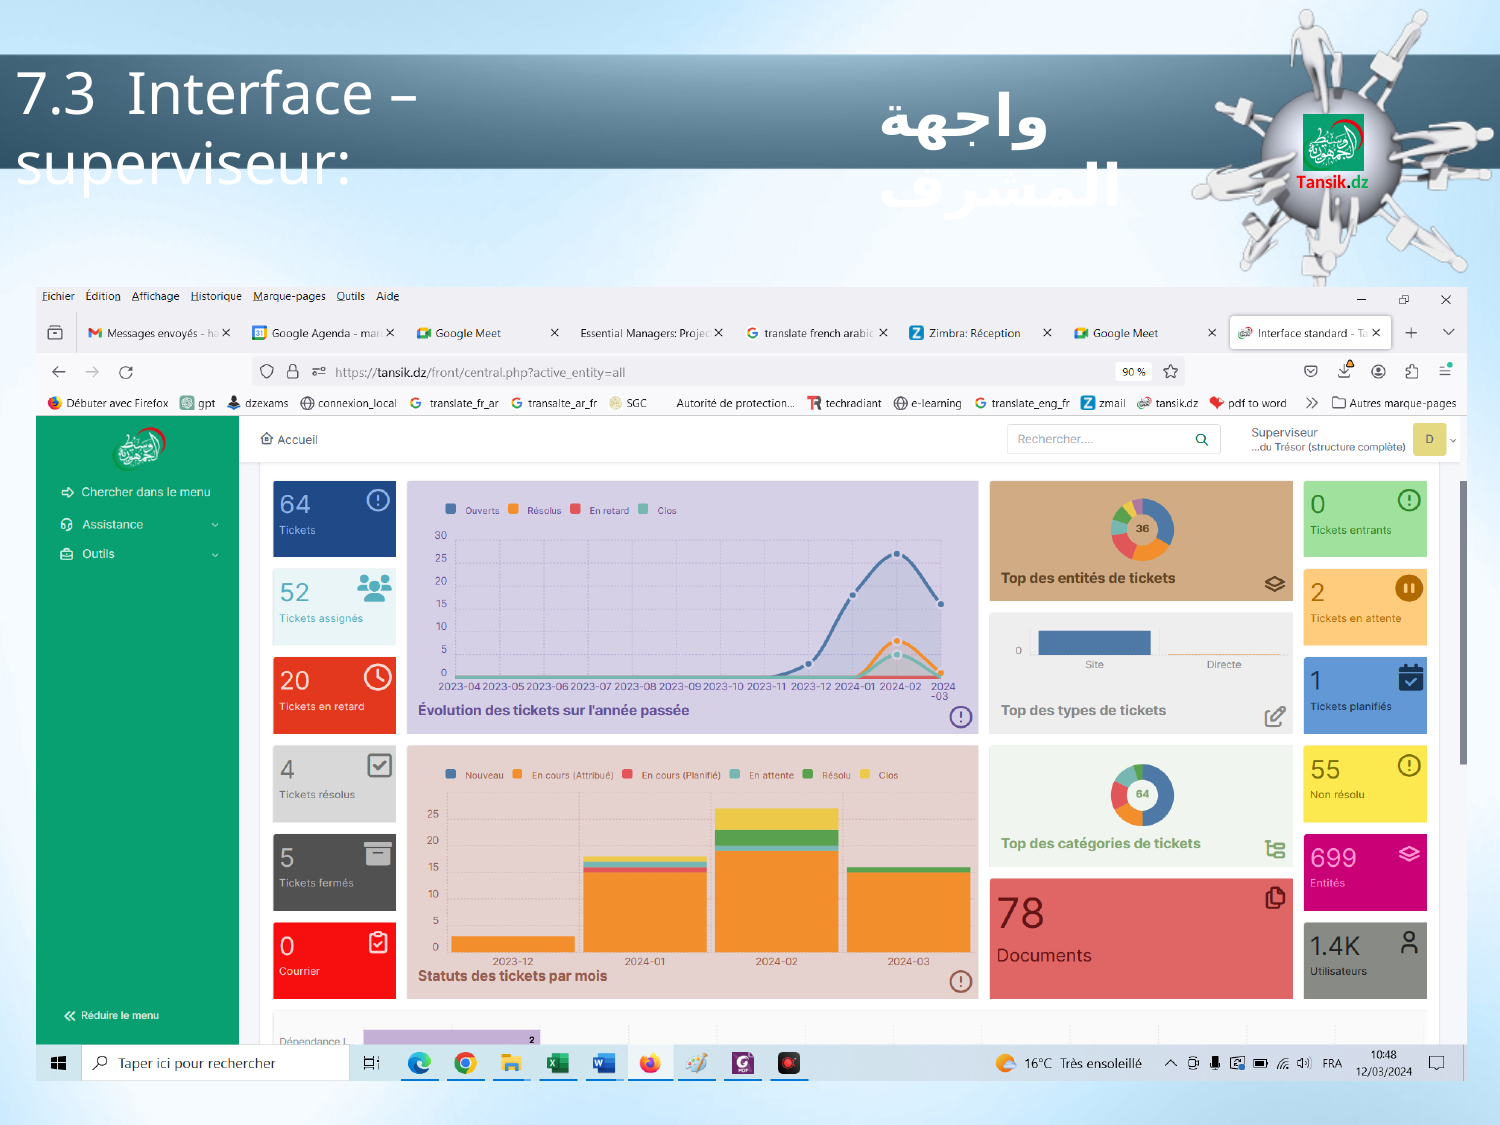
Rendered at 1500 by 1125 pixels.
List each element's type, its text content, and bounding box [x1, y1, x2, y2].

picture [1303, 114, 1364, 161]
text_box واجهة المشرف [863, 70, 1194, 154]
title 7.3 Interface –superviseur: [0, 49, 751, 167]
text_box Tansik.dz [1281, 161, 1386, 197]
picture [36, 287, 1467, 1081]
